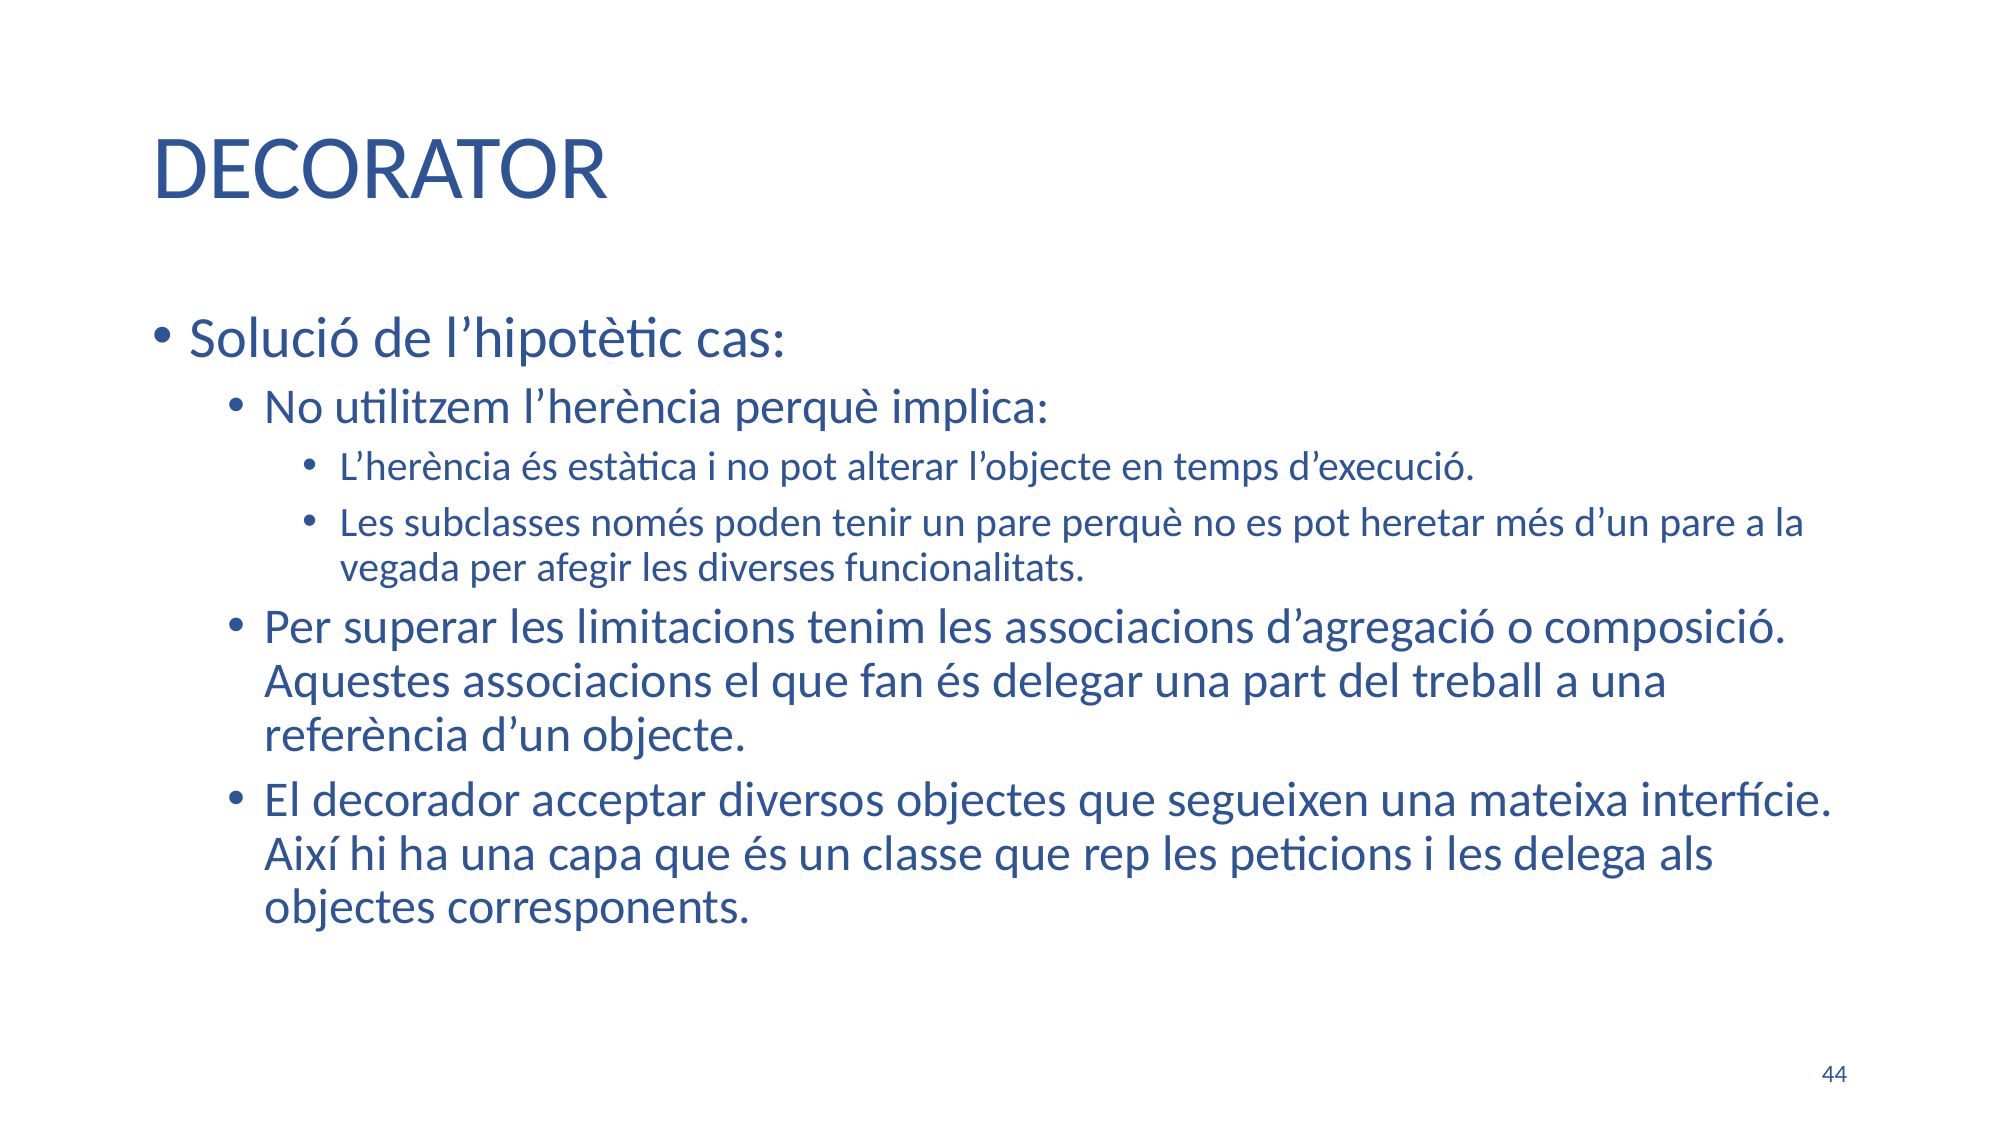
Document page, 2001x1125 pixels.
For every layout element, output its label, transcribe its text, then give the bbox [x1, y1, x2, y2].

title DECORATOR [137, 59, 1863, 278]
slide_number <number> [1412, 1042, 1863, 1103]
list Solució de l’hipotètic cas: No utilitzem l’herència perquè implica: L’herència és estàtica i no pot alterar l’objecte en temps d’execució. Les subclasses només poden tenir un pare perquè no es pot heretar més d’un pare a la vegada per afegir les diverses funcionalitats. Per superar les limitacions tenim les associacions d’agregació o composició. Aquestes associacions el que fan és delegar una part del treball a una referència d’un objecte. El decorador acceptar diversos objectes que segueixen una mateixa interfície. Així hi ha una capa que és un classe que rep les peticions i les delega als objectes corresponents. [137, 299, 1863, 1014]
